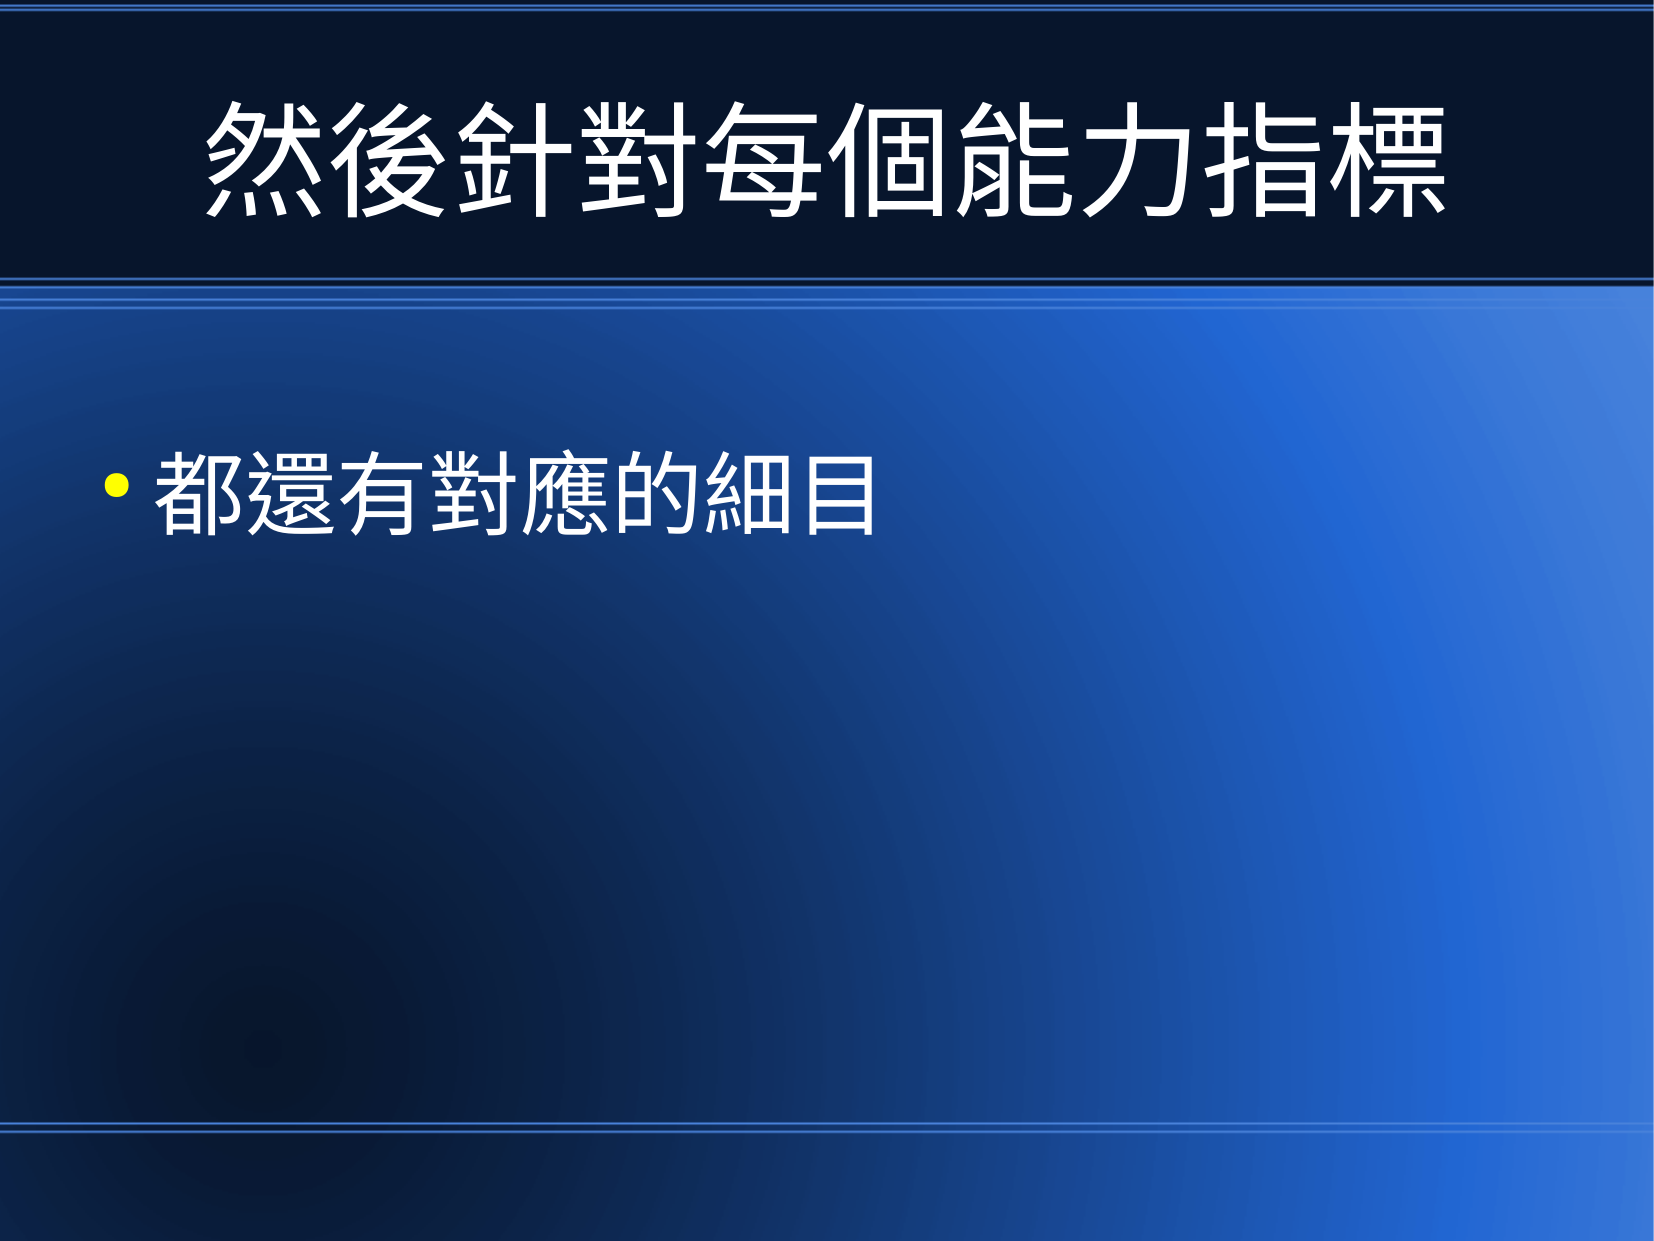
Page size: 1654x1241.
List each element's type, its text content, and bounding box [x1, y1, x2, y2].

title 然後針對每個能力指標 [82, 49, 1571, 257]
list 都還有對應的細目 [82, 355, 1571, 1241]
picture [0, 0, 1654, 1241]
